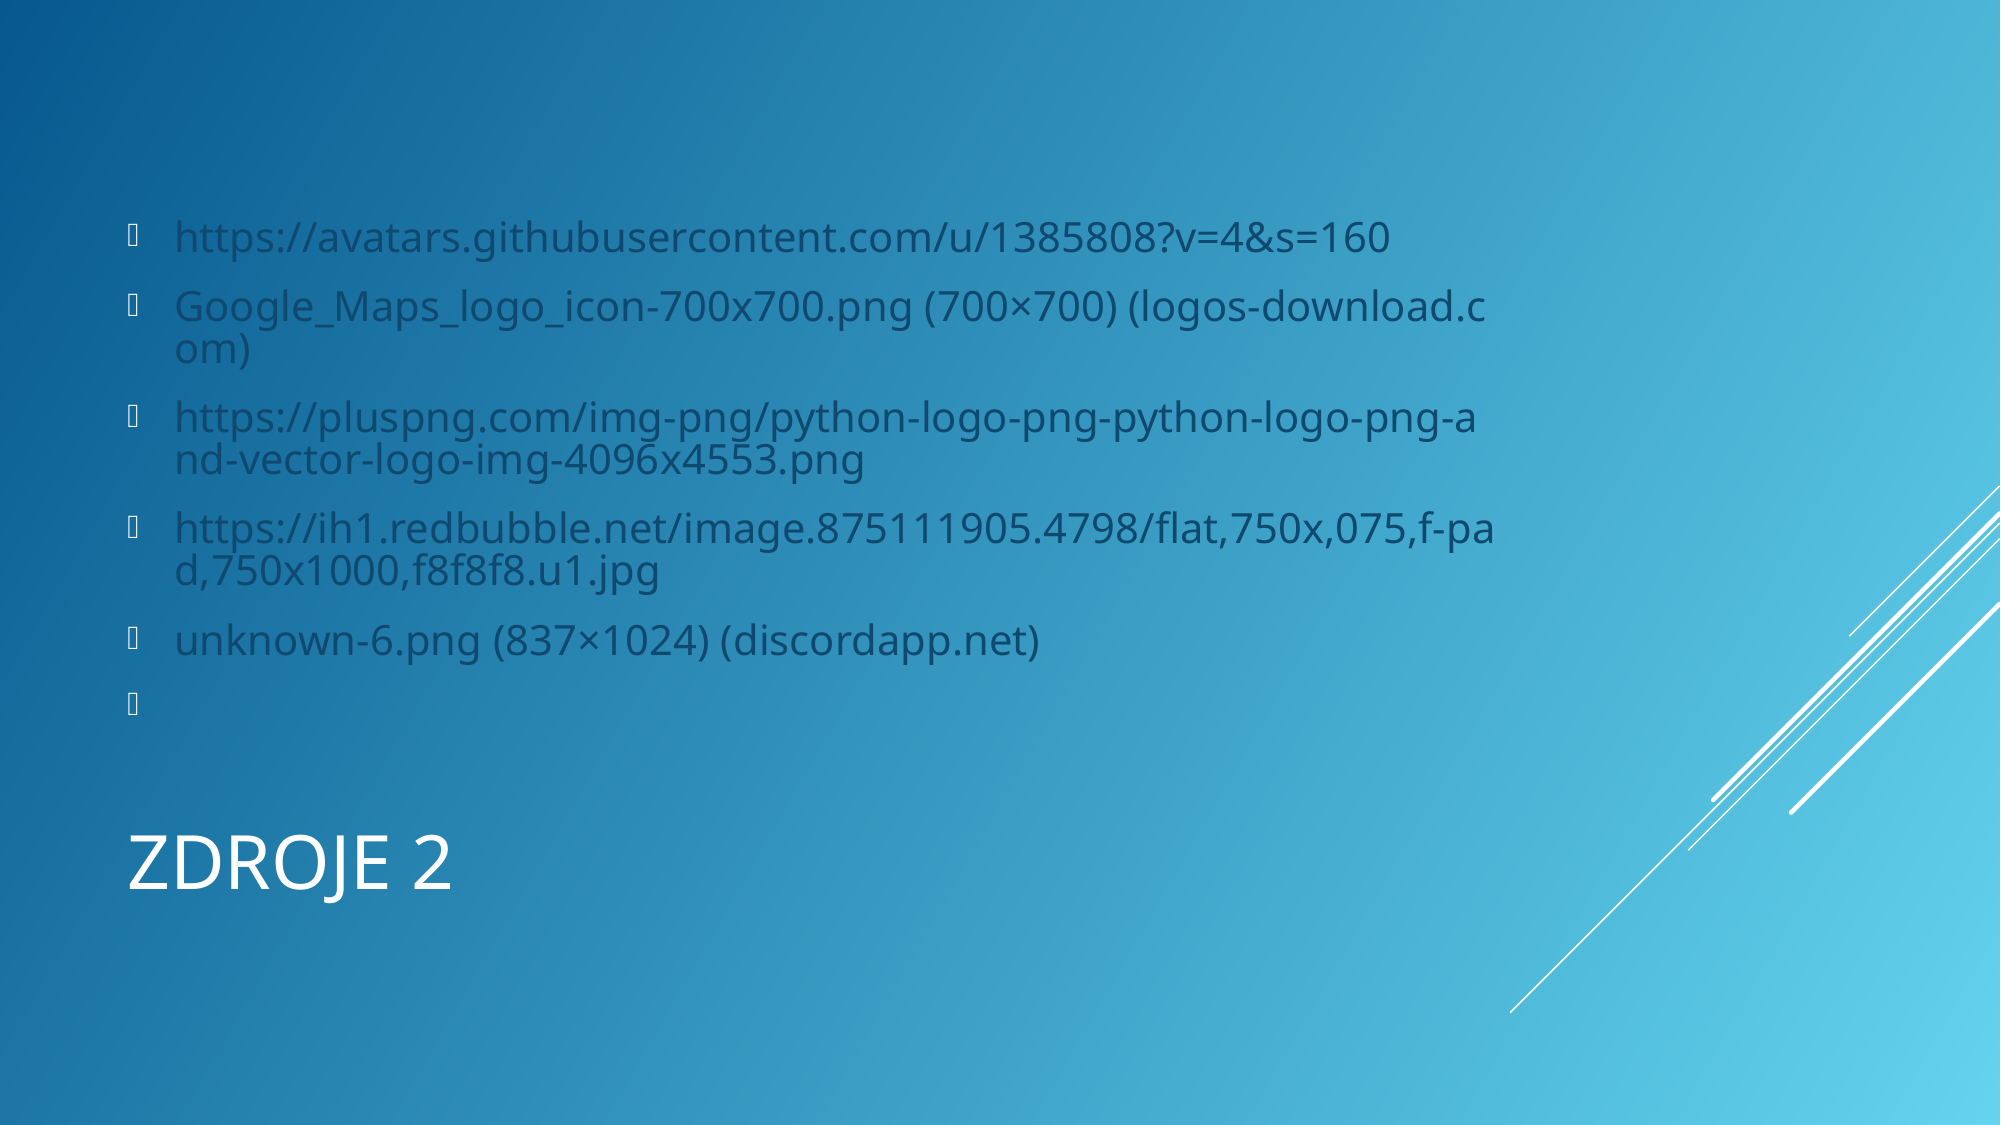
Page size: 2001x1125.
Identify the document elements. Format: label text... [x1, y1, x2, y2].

title Zdroje 2 [112, 736, 1513, 984]
list https://avatars.githubusercontent.com/u/1385808?v=4&s=160 Google_Maps_logo_icon-700x700.png (700×700) (logos-download.com) https://pluspng.com/img-png/python-logo-png-python-logo-png-and-vector-logo-img-4096x4553.png https://ih1.redbubble.net/image.875111905.4798/flat,750x,075,f-pad,750x1000,f8f8f8.u1.jpg unknown-6.png (837×1024) (discordapp.net) [112, 112, 1513, 706]
